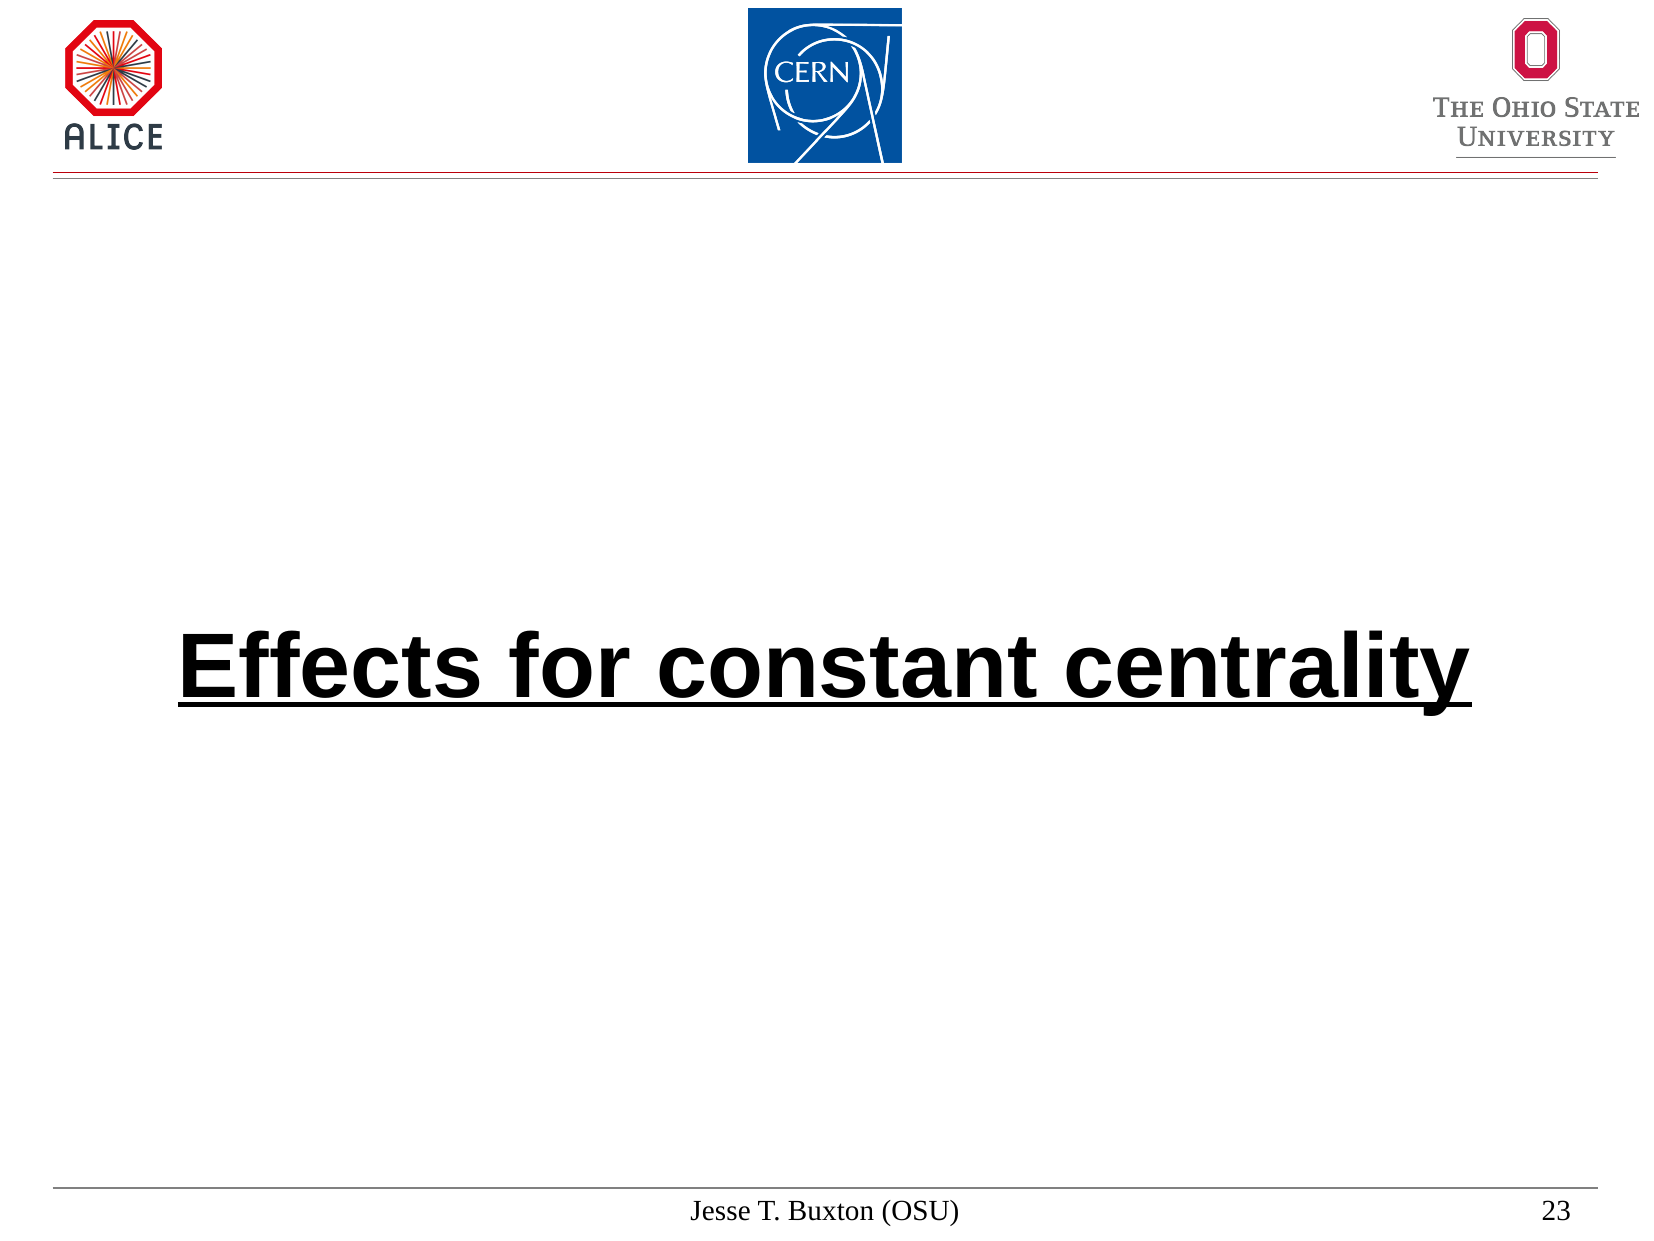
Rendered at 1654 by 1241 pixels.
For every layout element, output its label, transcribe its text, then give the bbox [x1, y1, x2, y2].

title Effects for constant centrality [137, 580, 1513, 751]
picture [1430, 5, 1642, 171]
picture [65, 20, 162, 150]
picture [748, 8, 902, 163]
